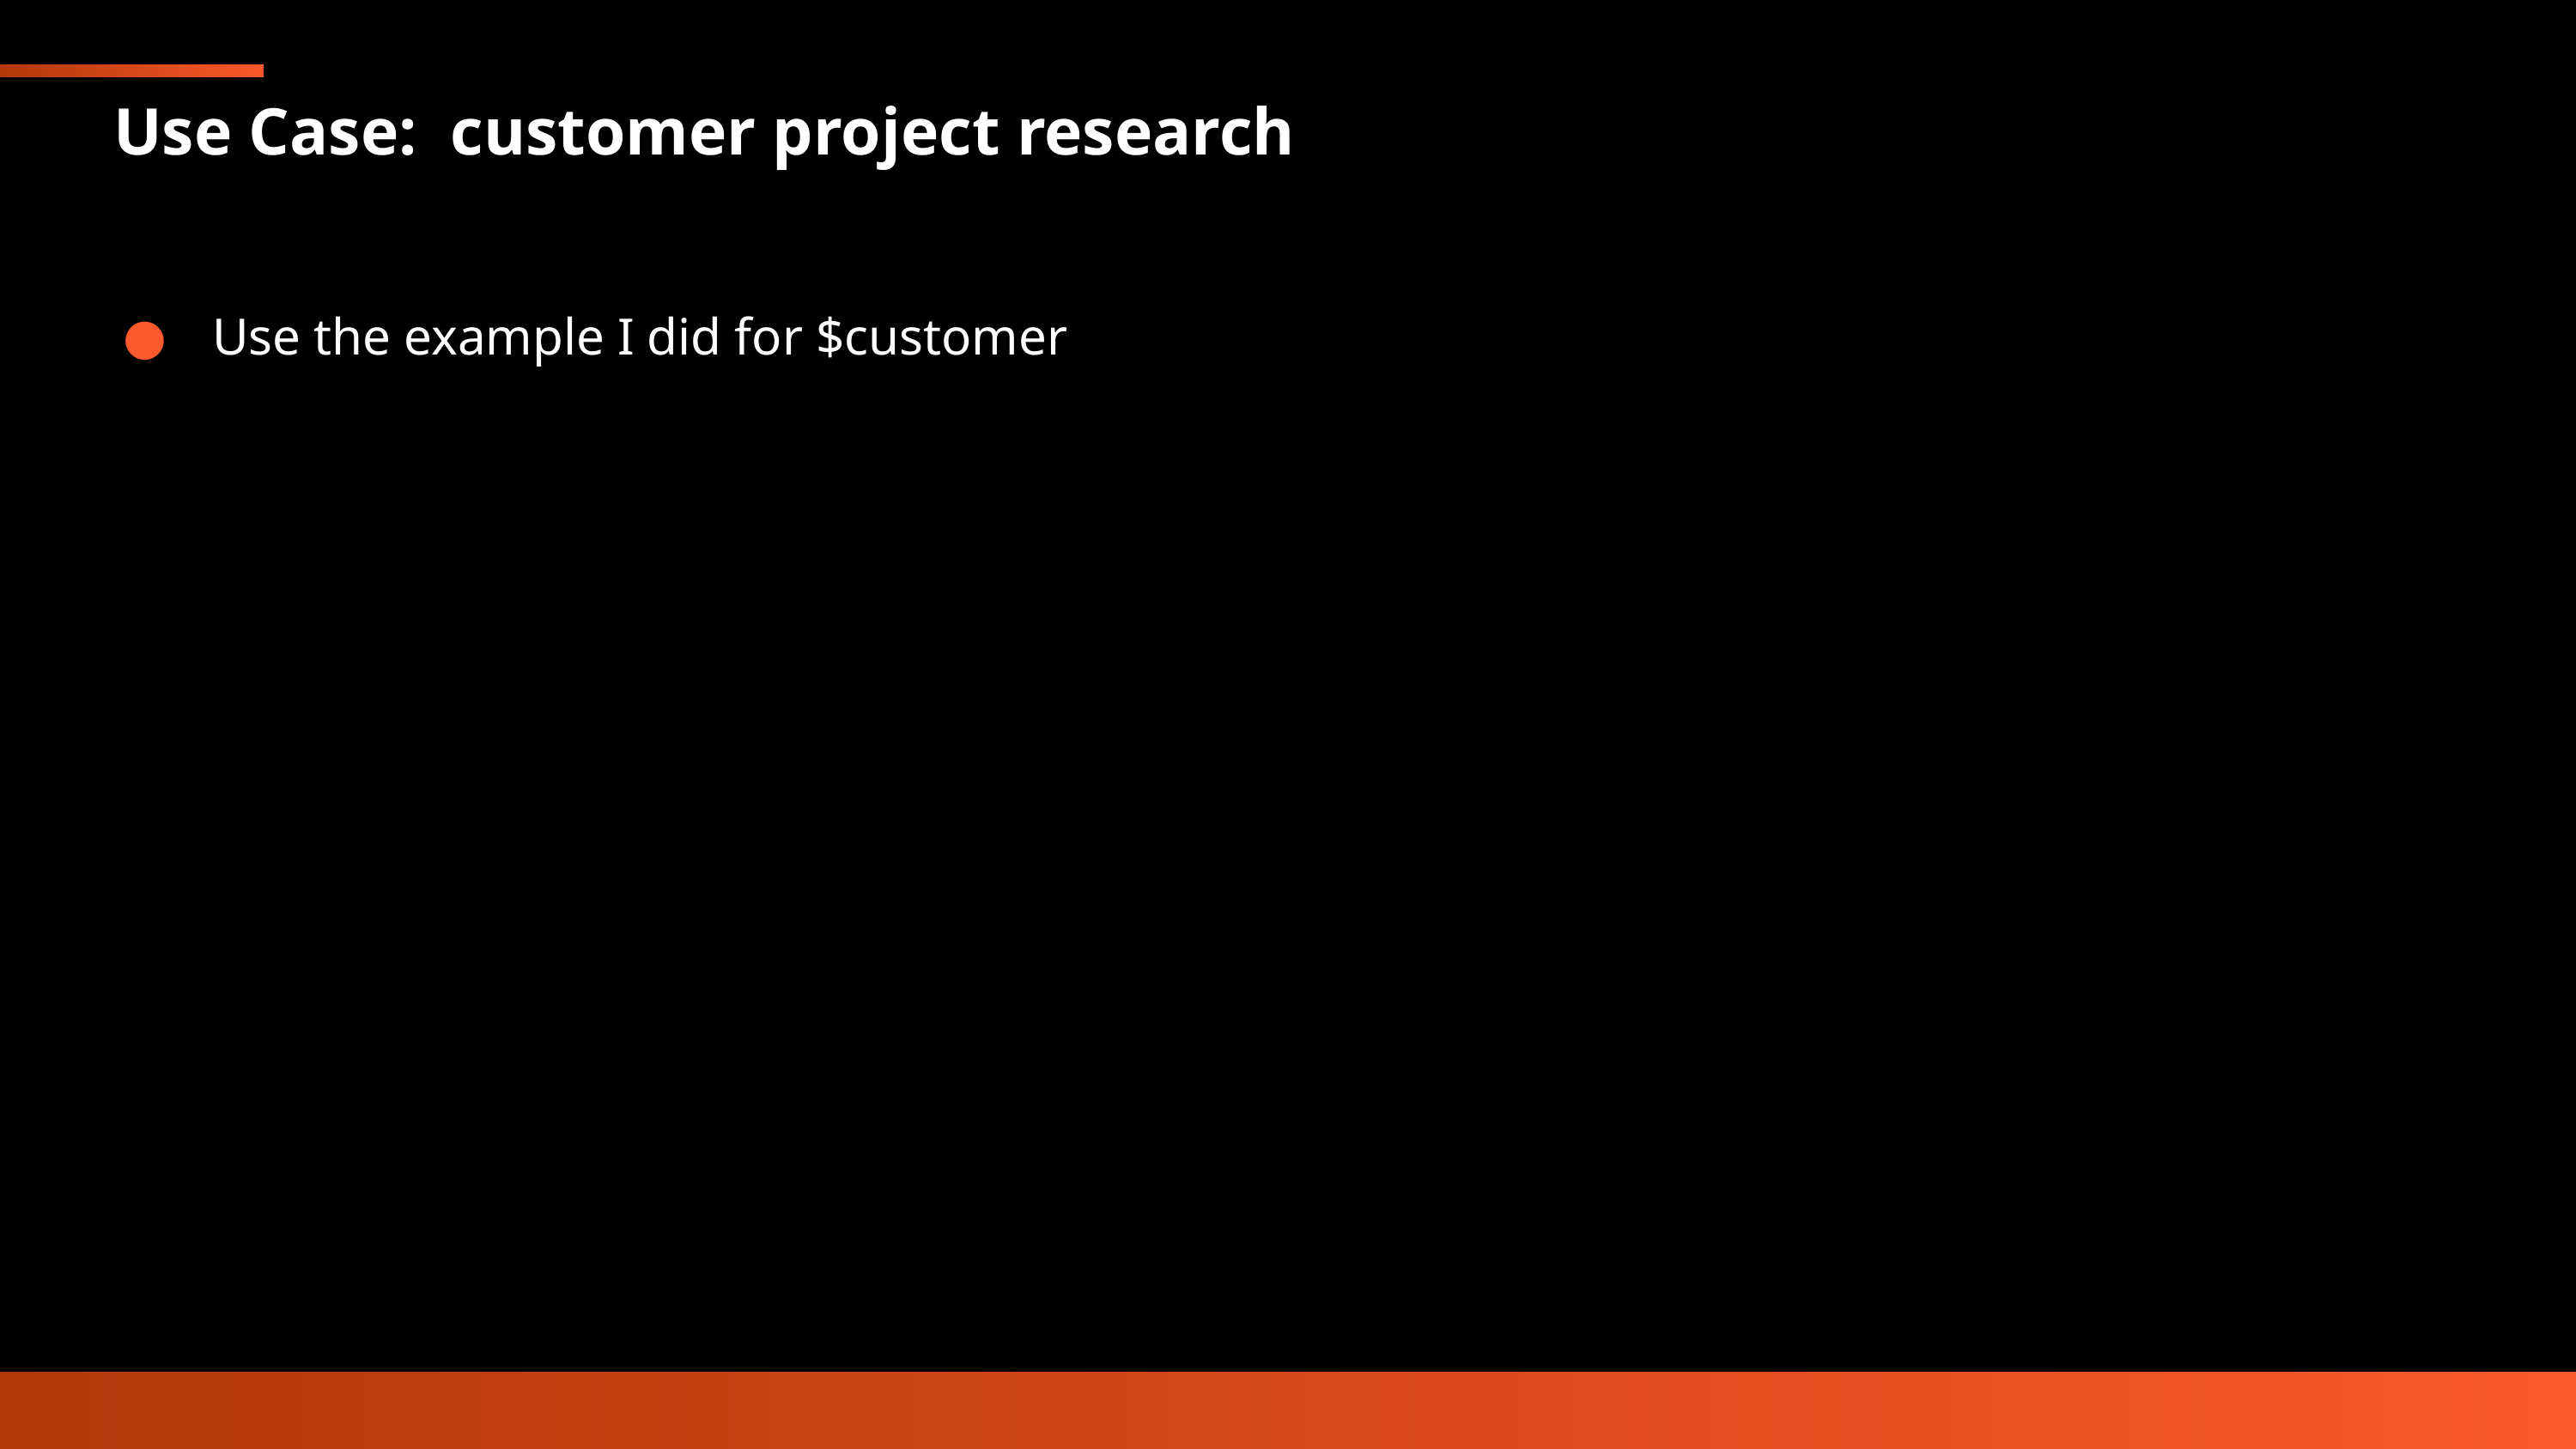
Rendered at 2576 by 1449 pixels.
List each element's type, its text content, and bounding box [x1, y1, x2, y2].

list Use the example I did for $customer [58, 278, 2458, 1241]
title Use Case: customer project research [88, 64, 2488, 227]
text_box Google drive [2516, 1372, 2524, 1448]
